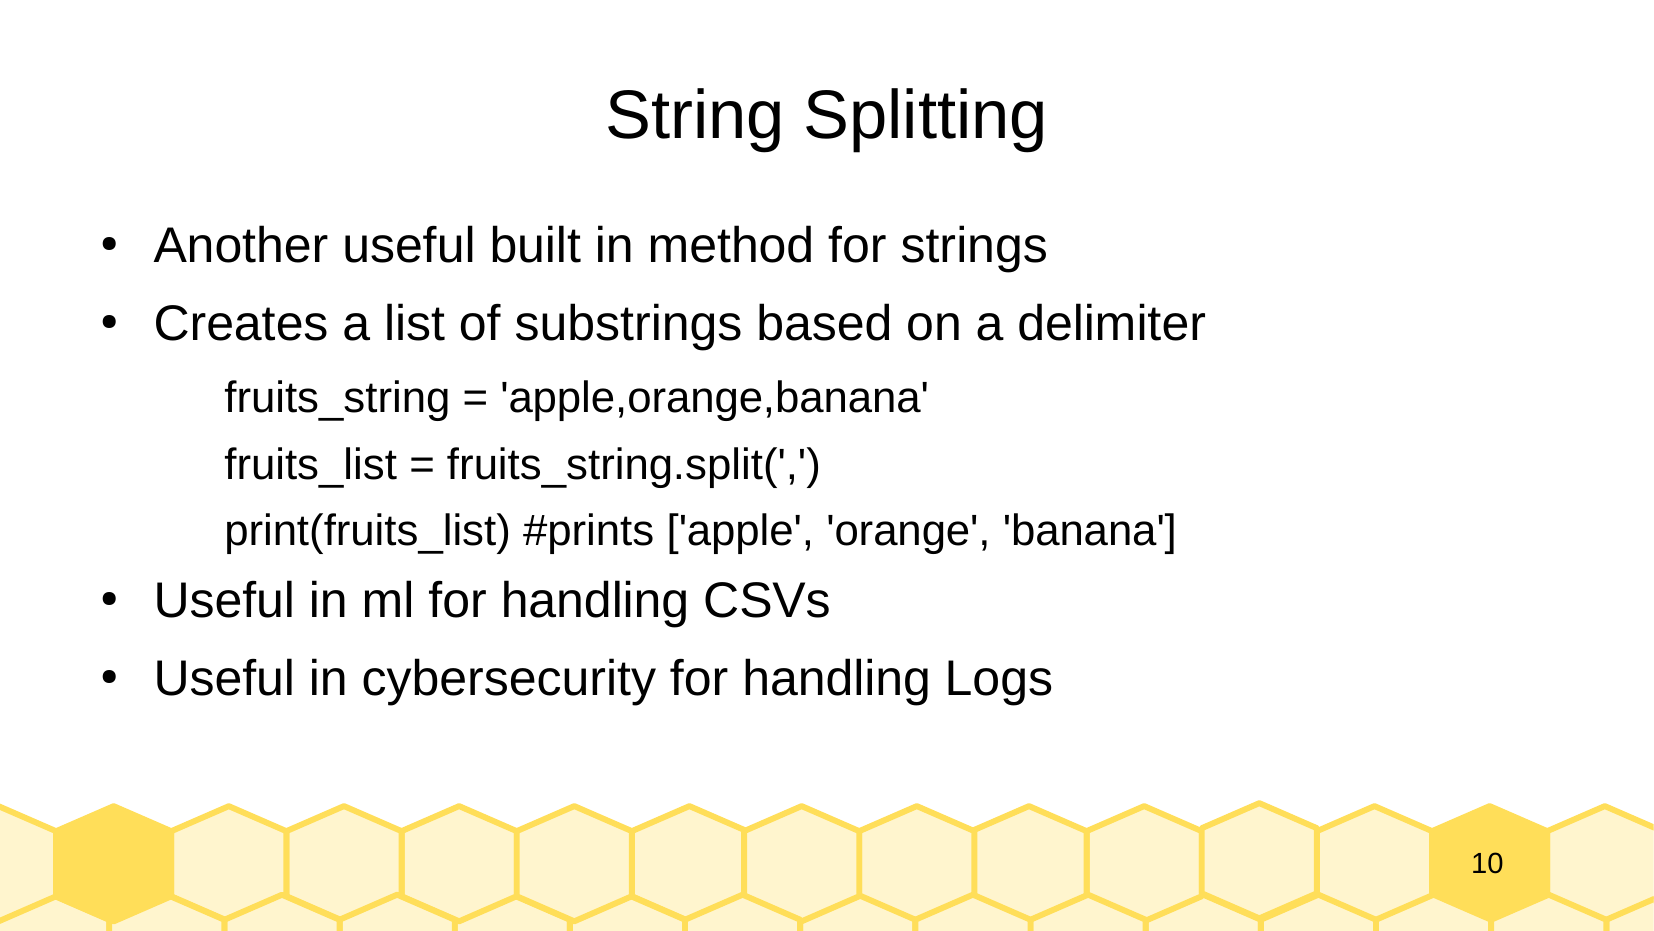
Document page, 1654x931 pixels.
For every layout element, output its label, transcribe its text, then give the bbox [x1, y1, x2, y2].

list Another useful built in method for strings Creates a list of substrings based on a delimiter fruits_string = 'apple,orange,banana' fruits_list = fruits_string.split(',') print(fruits_list) #prints ['apple', 'orange', 'banana'] Useful in ml for handling CSVs Useful in cybersecurity for handling Logs [82, 217, 1571, 758]
title String Splitting [82, 37, 1571, 193]
